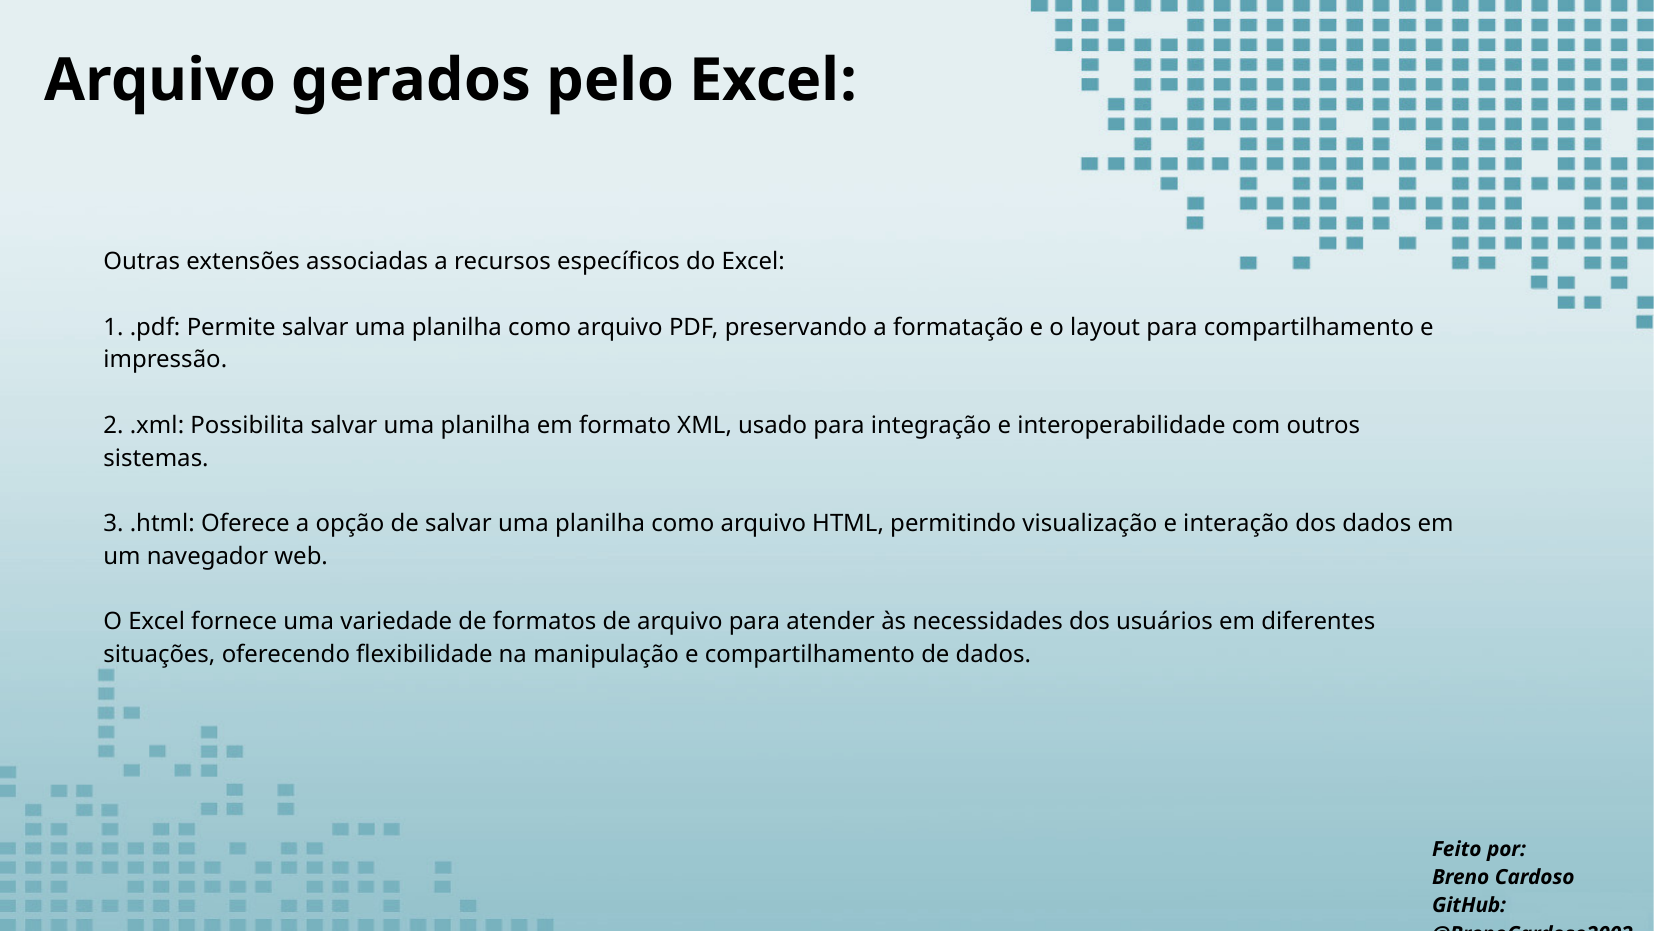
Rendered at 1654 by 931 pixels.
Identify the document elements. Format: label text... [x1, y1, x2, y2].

text_box Arquivo gerados pelo Excel: [29, 29, 916, 178]
picture [0, 0, 1654, 931]
text_box Feito por: Breno Cardoso GitHub: @BrenoCardoso2002 [1417, 826, 1654, 931]
text_box Outras extensões associadas a recursos específicos do Excel: 1. .pdf: Permite salvar uma planilha como arquivo PDF, preservando a formatação e o layout para compartilhamento e impressão. 2. .xml: Possibilita salvar uma planilha em formato XML, usado para integração e interoperabilidade com outros sistemas. 3. .html: Oferece a opção de salvar uma planilha como arquivo HTML, permitindo visualização e interação dos dados em um navegador web. O Excel fornece uma variedade de formatos de arquivo para atender às necessidades dos usuários em diferentes situações, oferecendo flexibilidade na manipulação e compartilhamento de dados. [88, 236, 1477, 680]
